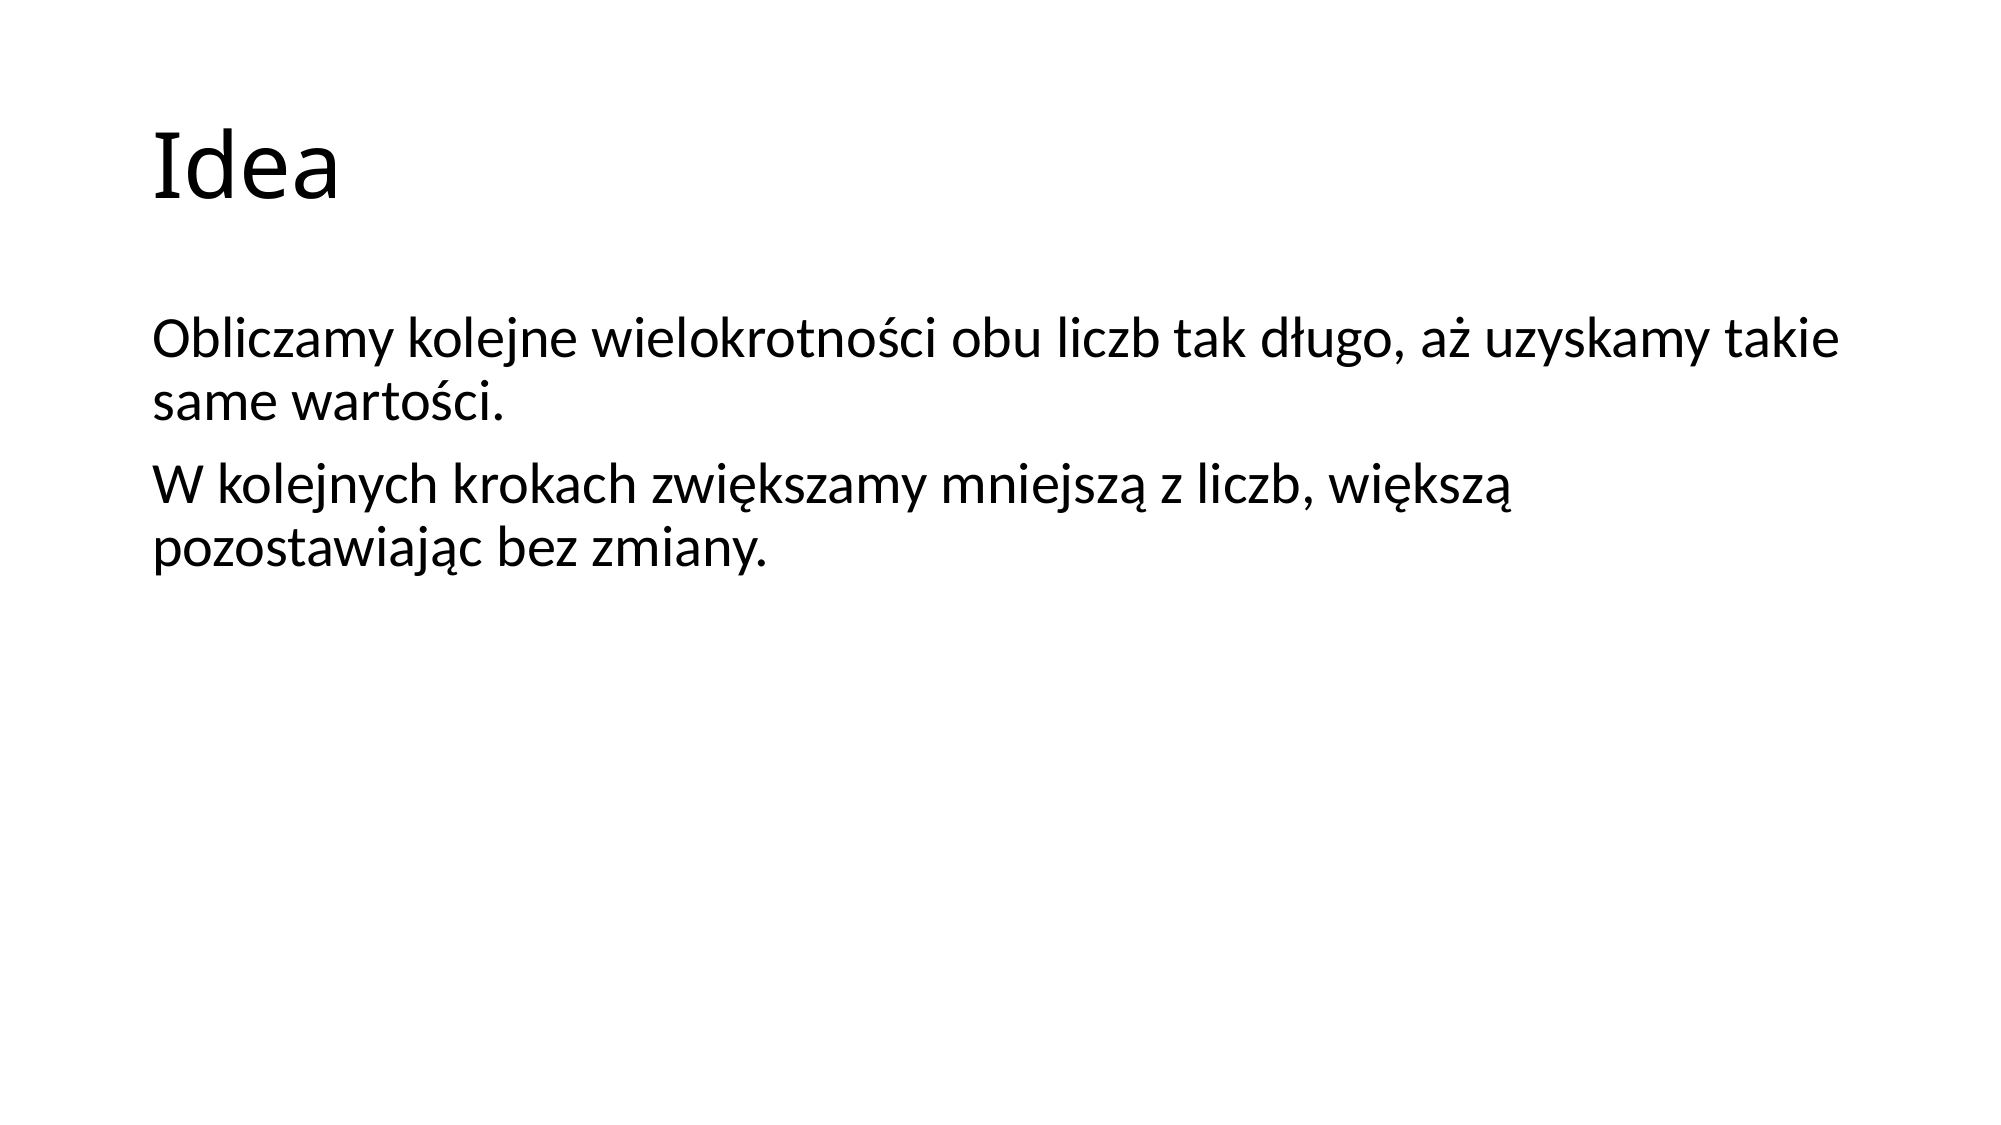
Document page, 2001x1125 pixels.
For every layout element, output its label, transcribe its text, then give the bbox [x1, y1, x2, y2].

list Obliczamy kolejne wielokrotności obu liczb tak długo, aż uzyskamy takie same wartości. W kolejnych krokach zwiększamy mniejszą z liczb, większą pozostawiając bez zmiany. [137, 299, 1863, 1014]
title Idea [137, 59, 1863, 278]
